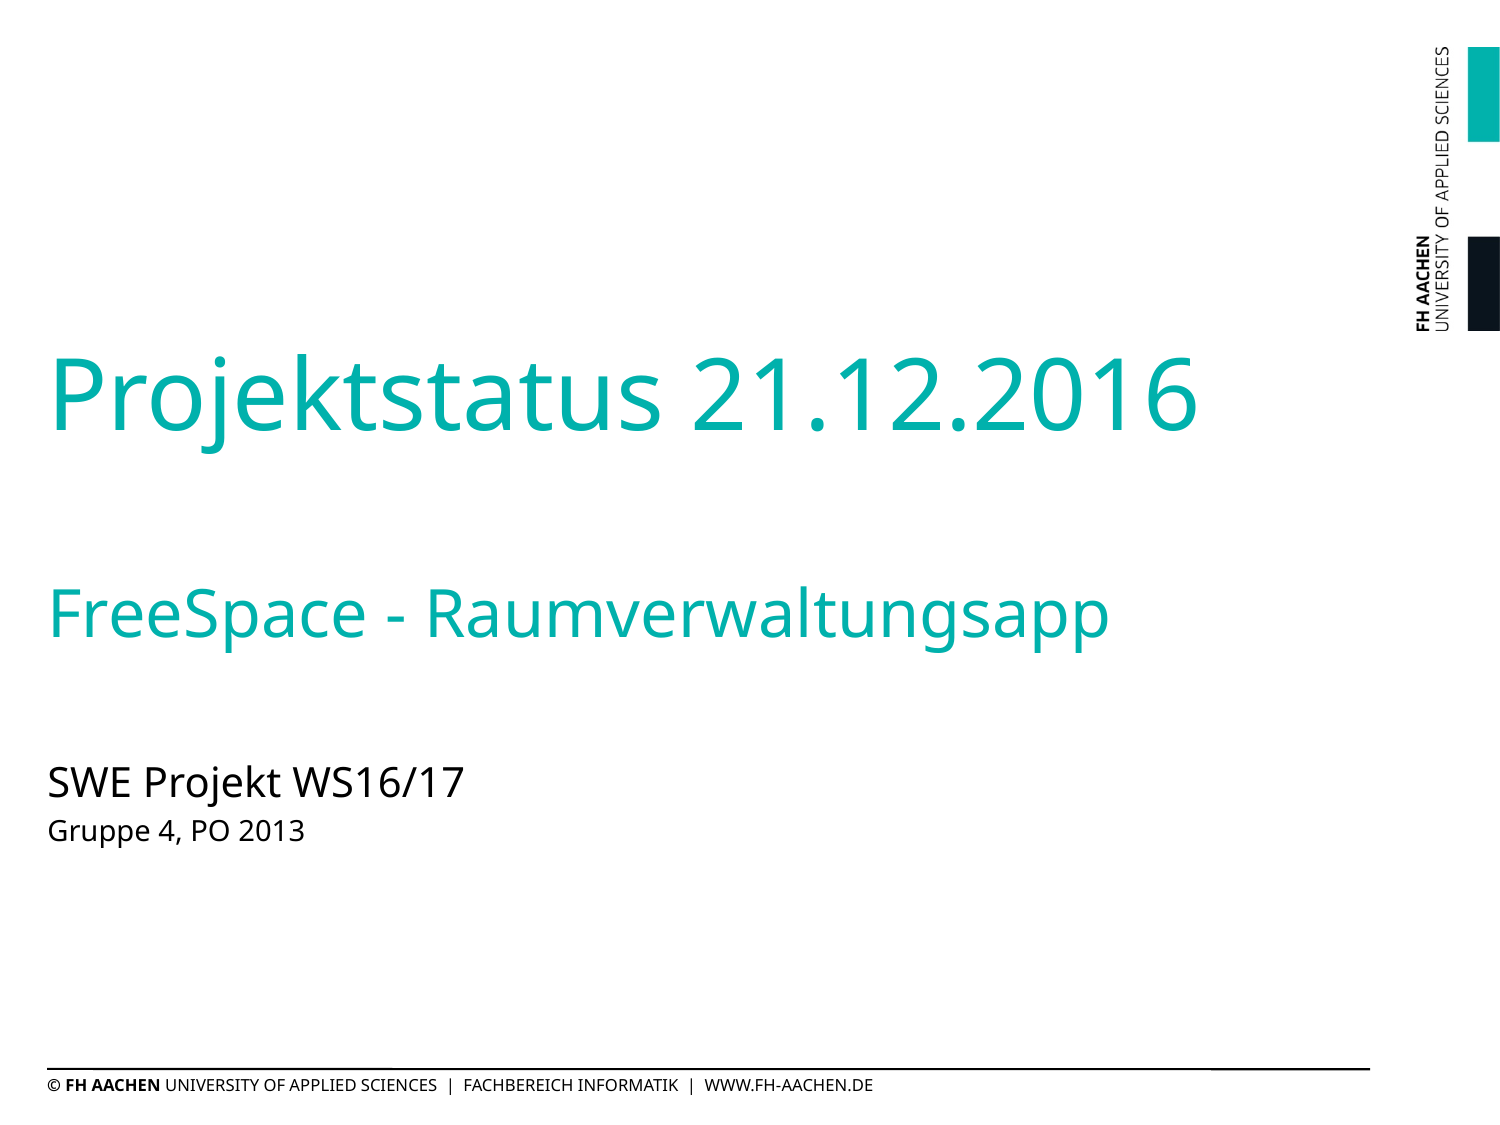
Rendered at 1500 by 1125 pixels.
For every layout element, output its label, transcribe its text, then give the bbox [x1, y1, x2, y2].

subtitle SWE Projekt WS16/17 Gruppe 4, PO 2013 [47, 755, 1371, 993]
title Projektstatus 21.12.2016 FreeSpace - Raumverwaltungsapp [47, 330, 1371, 745]
footer © FH AACHEN UNIVERSITY OF APPLIED SCIENCES | FACHBEREICH INFORMATIK | WWW.FH-AACHEN.DE [47, 1074, 1370, 1111]
picture [1404, 47, 1500, 331]
